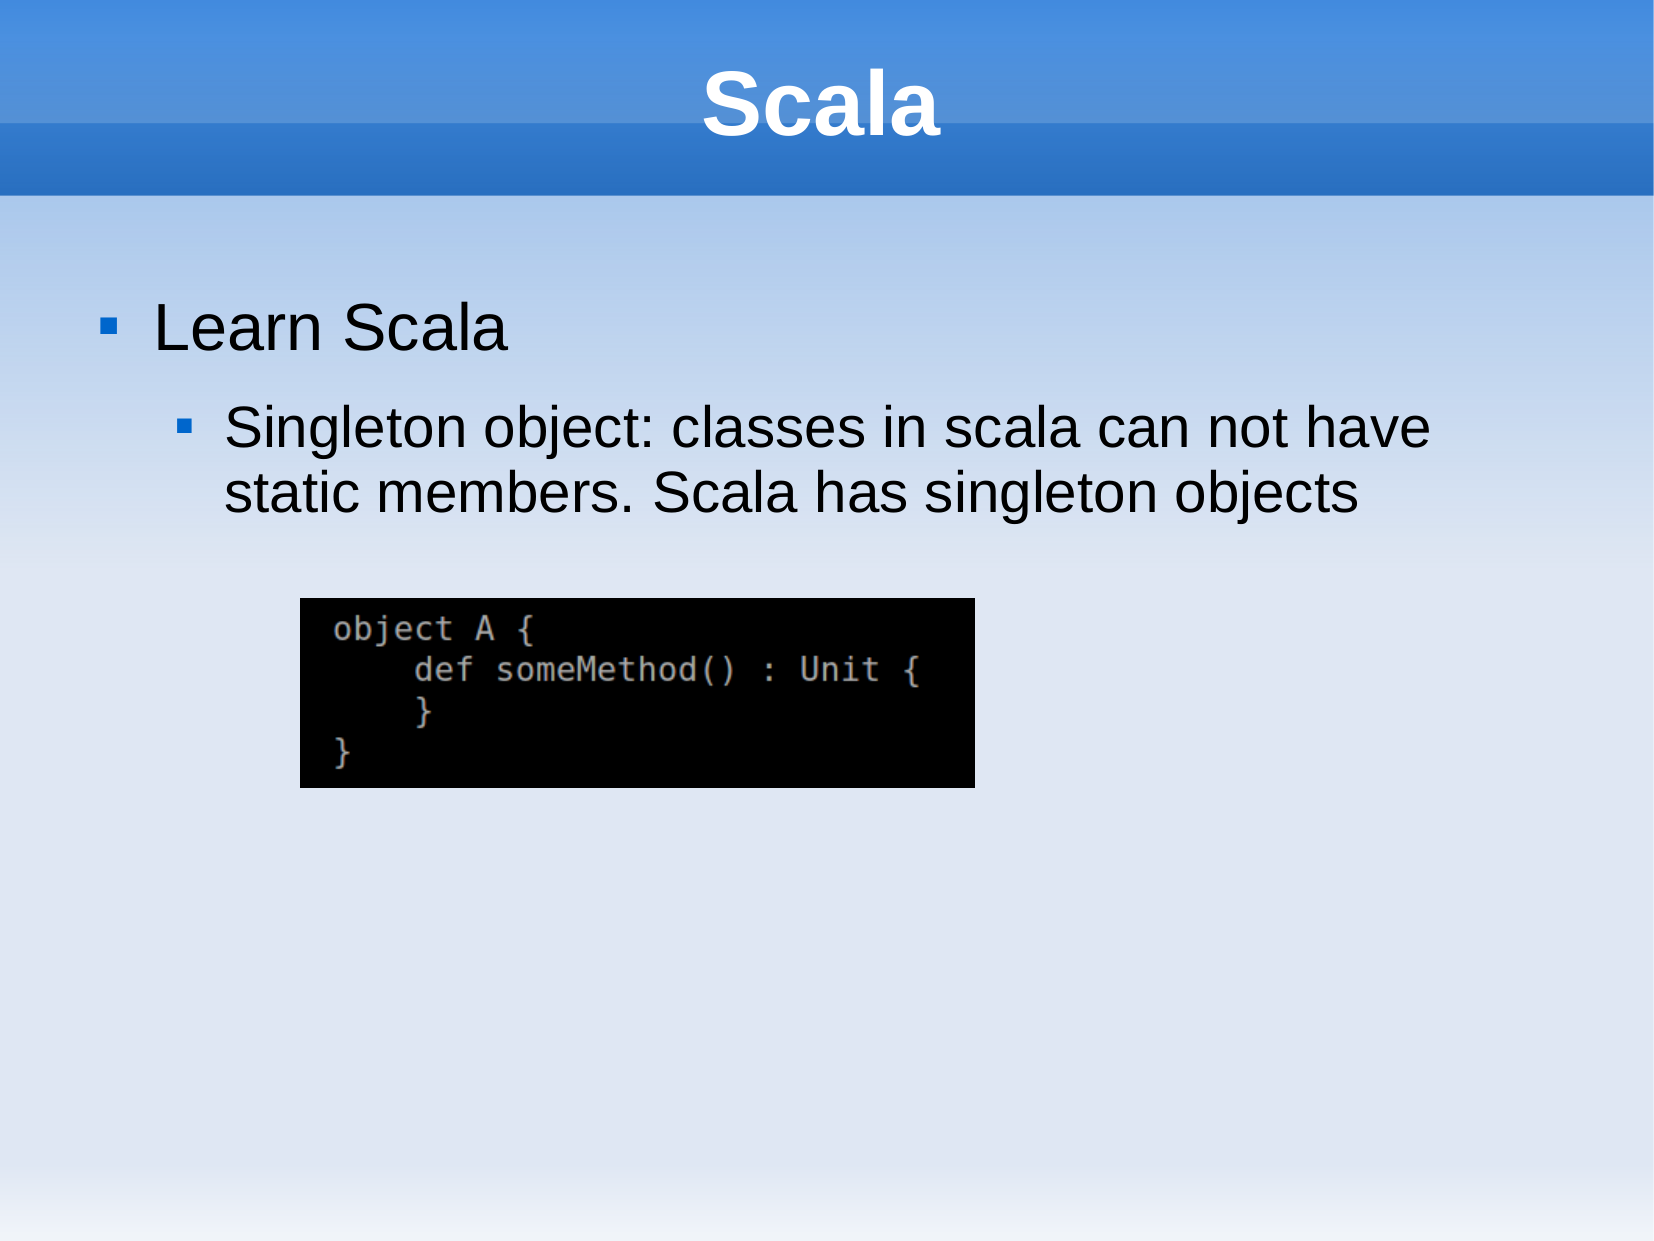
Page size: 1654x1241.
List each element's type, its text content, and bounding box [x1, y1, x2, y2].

picture [0, 0, 1654, 1241]
title Scala [76, 0, 1565, 208]
list Learn Scala Singleton object: classes in scala can not have static members. Scala has singleton objects [82, 290, 1571, 1109]
